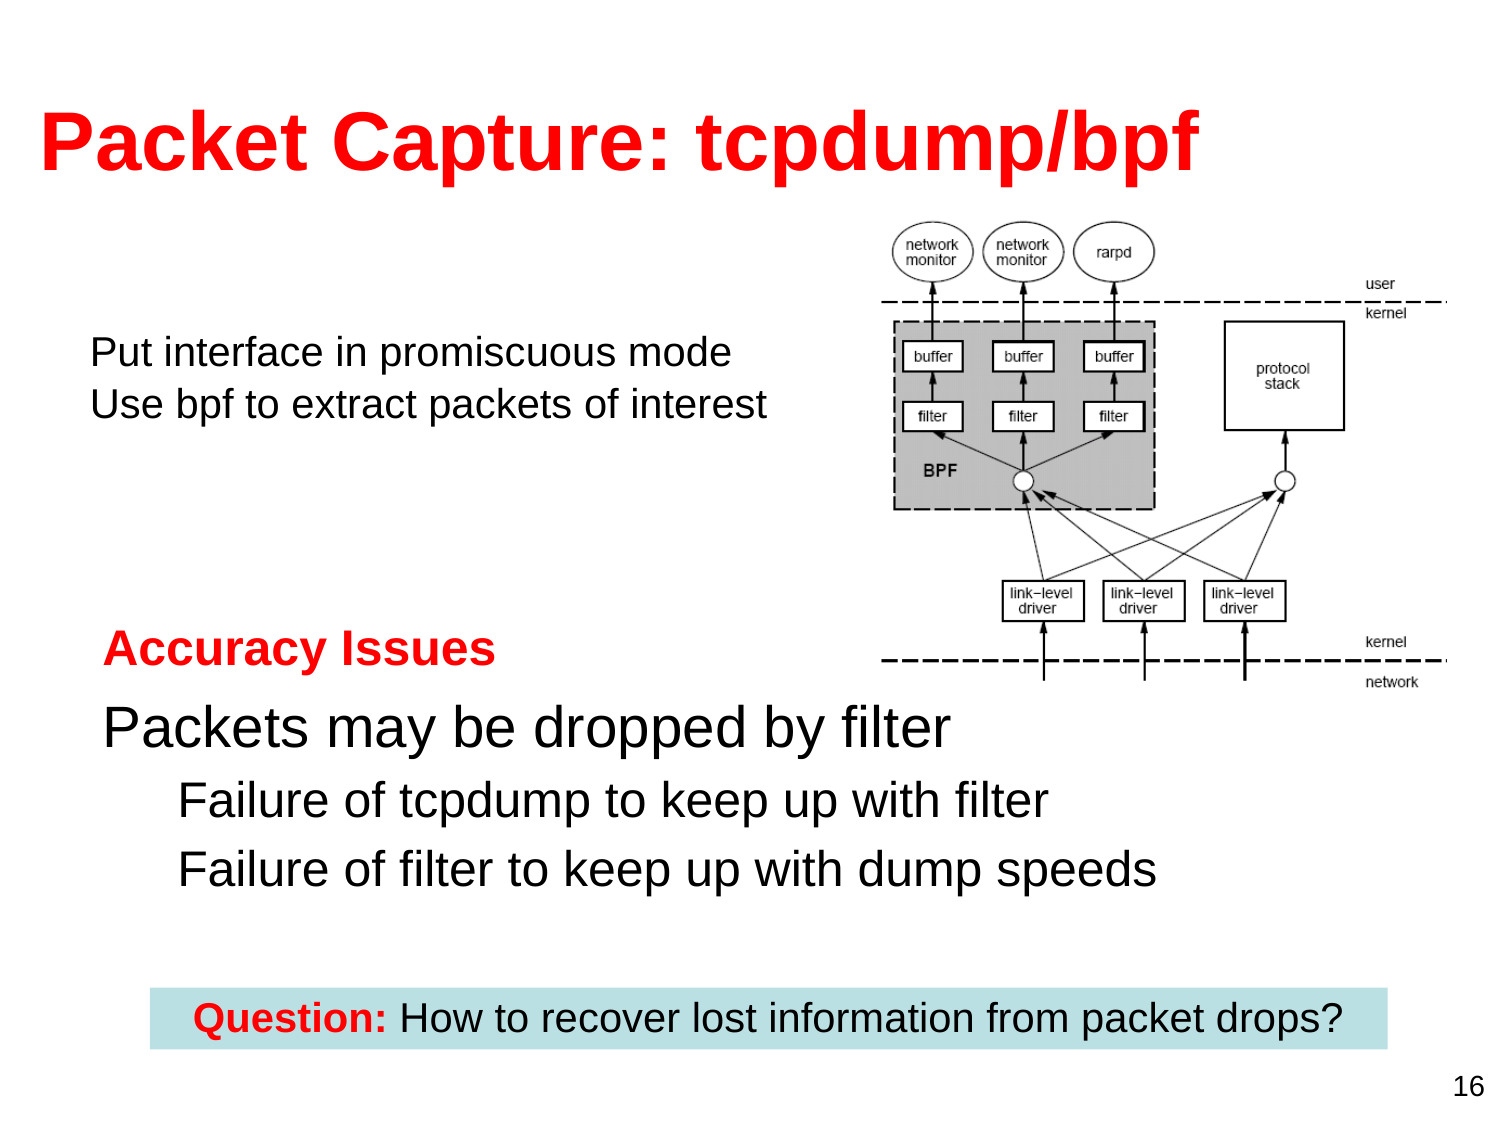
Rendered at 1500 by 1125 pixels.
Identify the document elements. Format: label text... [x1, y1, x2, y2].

text_box Packets may be dropped by filter Failure of tcpdump to keep up with filter Failure of filter to keep up with dump speeds [87, 687, 1438, 888]
text_box Accuracy Issues [87, 612, 638, 684]
text_box Question: How to recover lost information from packet drops? [149, 987, 1388, 1050]
list Put interface in promiscuous mode Use bpf to extract packets of interest [74, 324, 850, 476]
title Packet Capture: tcpdump/bpf [24, 47, 1463, 236]
picture [875, 212, 1460, 696]
